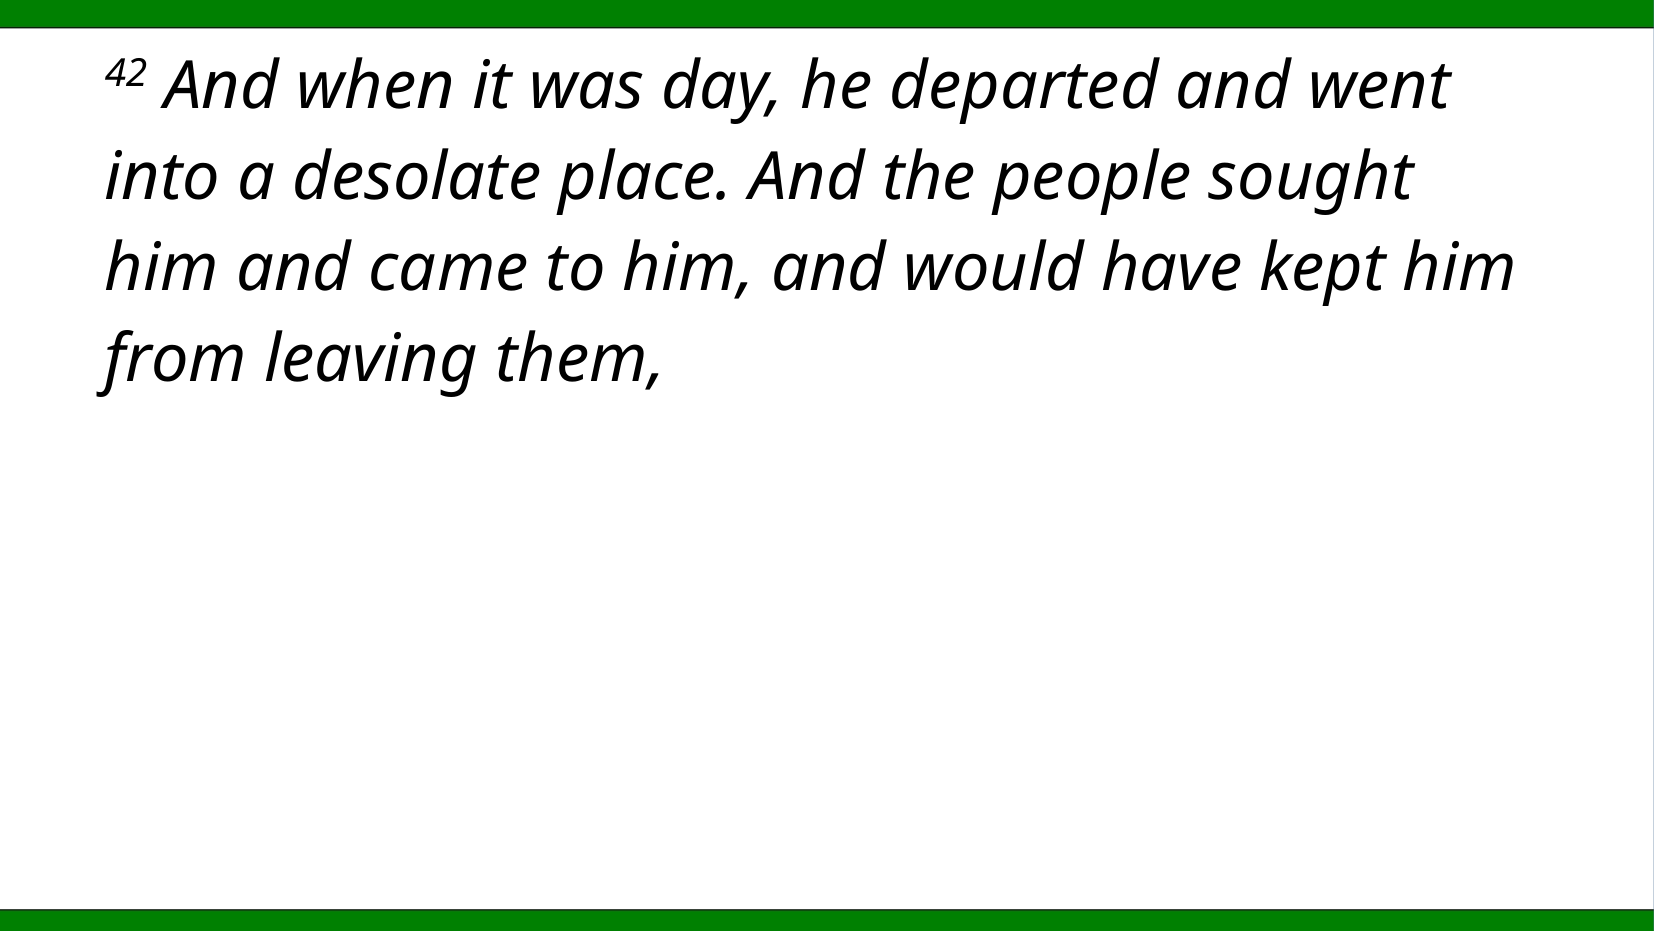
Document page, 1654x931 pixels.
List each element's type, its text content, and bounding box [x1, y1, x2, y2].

text_box 42 And when it was day, he departed and went into a desolate place. And the people sought him and came to him, and would have kept him from leaving them, [90, 30, 1561, 400]
picture [0, 0, 1654, 931]
